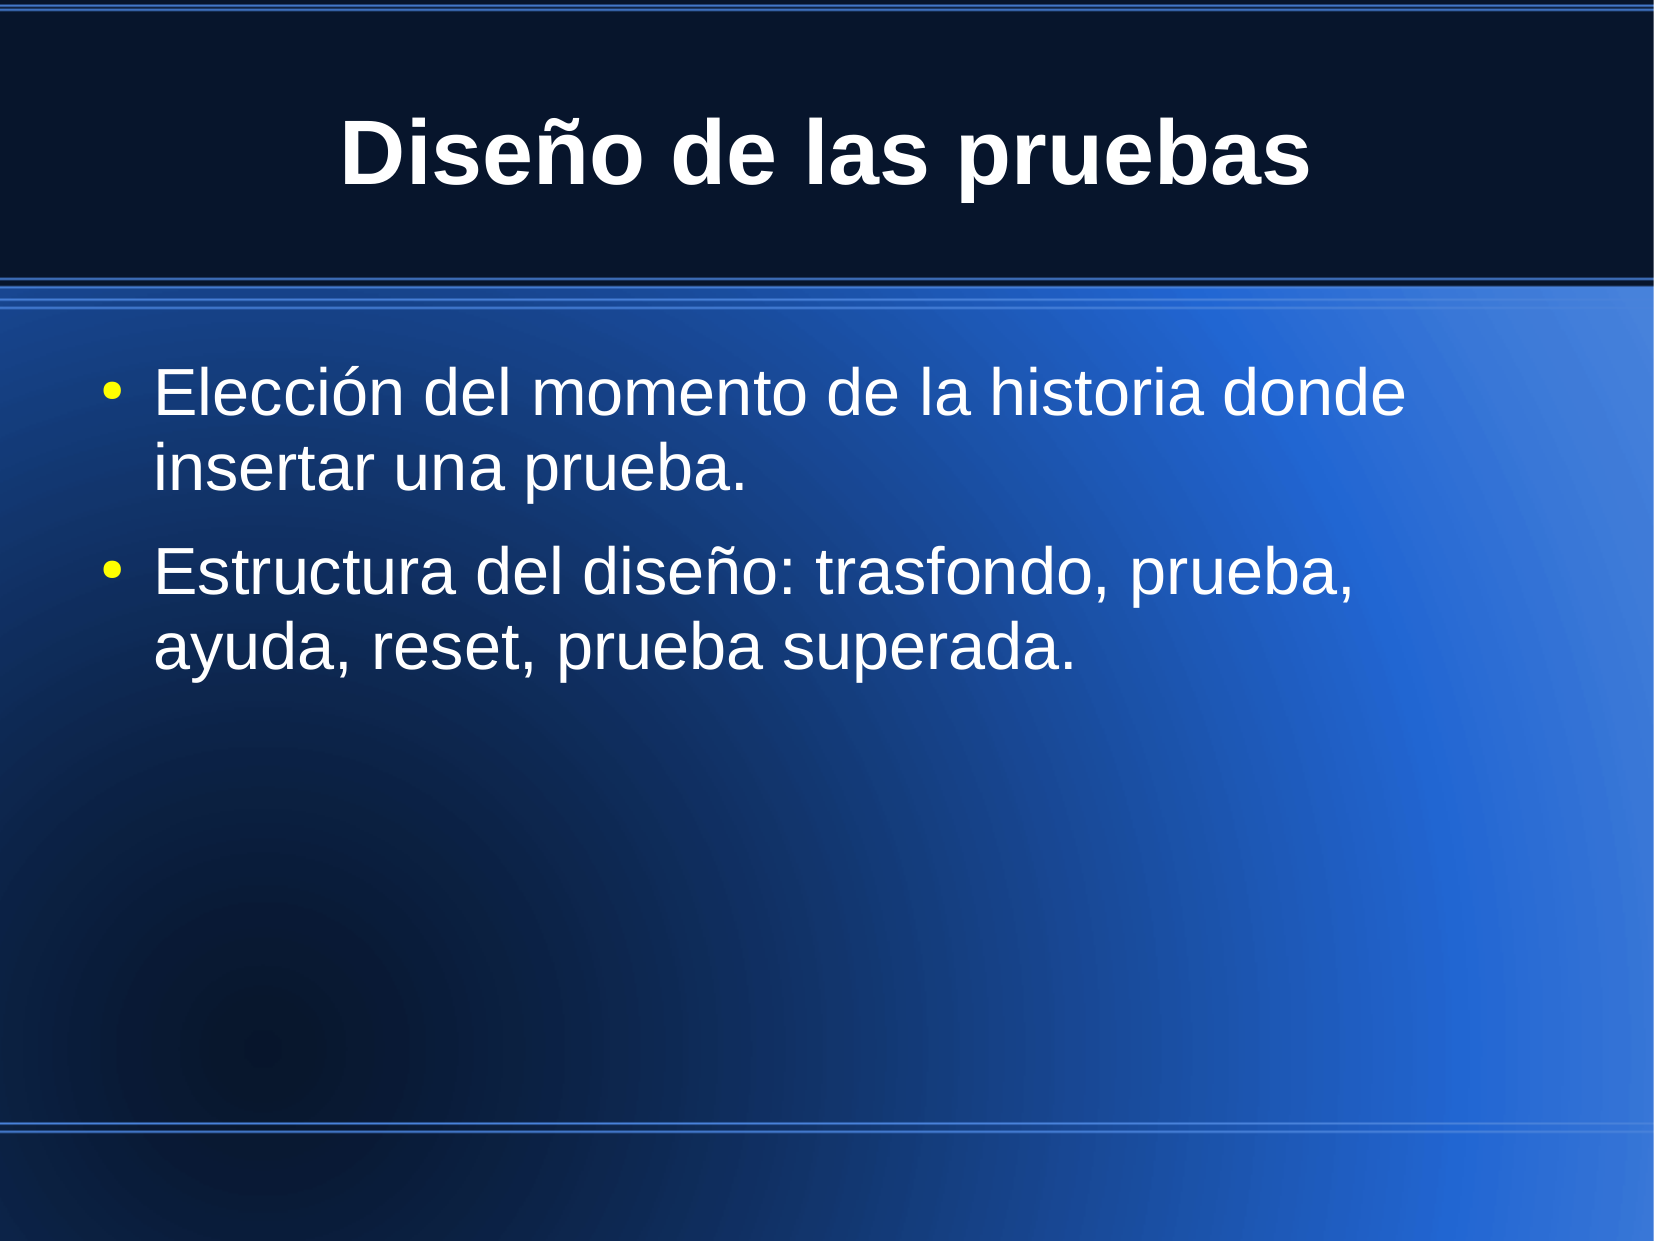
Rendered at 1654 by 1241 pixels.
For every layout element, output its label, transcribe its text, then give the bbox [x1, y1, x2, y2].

list Elección del momento de la historia donde insertar una prueba. Estructura del diseño: trasfondo, prueba, ayuda, reset, prueba superada. [82, 355, 1571, 1058]
title Diseño de las pruebas [82, 49, 1571, 257]
picture [0, 0, 1654, 1241]
